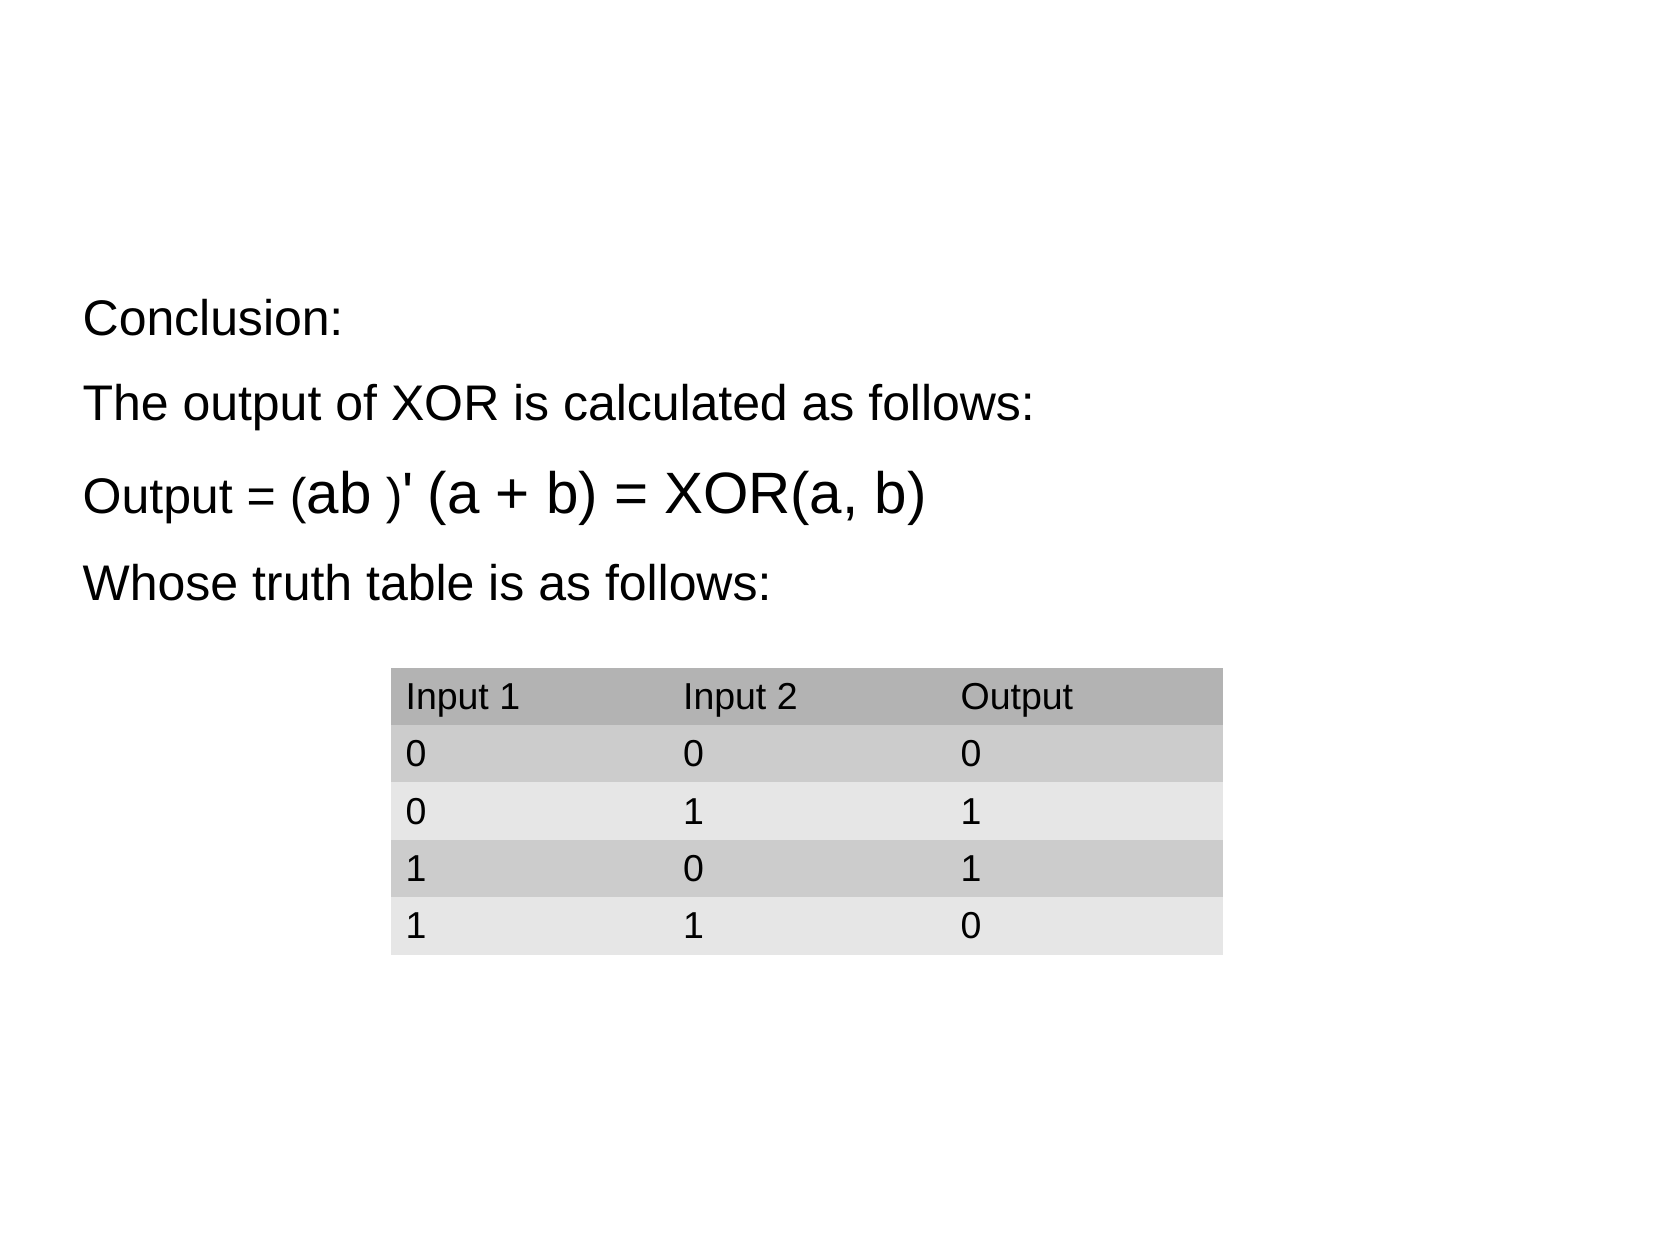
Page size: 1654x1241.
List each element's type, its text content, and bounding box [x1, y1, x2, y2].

table_header Input 1 [391, 668, 668, 725]
table_cell 1 [946, 782, 1223, 840]
list Conclusion: The output of XOR is calculated as follows: Output = (ab )' (a + b) = XOR(a, b) Whose truth table is as follows: [82, 290, 1538, 1010]
table_cell 0 [391, 782, 668, 840]
table_cell 0 [946, 897, 1223, 955]
table_cell 1 [391, 840, 668, 897]
table_cell 0 [668, 725, 946, 782]
table_cell 0 [946, 725, 1223, 782]
table_cell 1 [391, 897, 668, 955]
table_cell 1 [946, 840, 1223, 897]
table_header Output [946, 668, 1223, 725]
table_cell 0 [668, 840, 946, 897]
table_cell 0 [391, 725, 668, 782]
table_cell 1 [668, 782, 946, 840]
table_header Input 2 [668, 668, 946, 725]
table_cell 1 [668, 897, 946, 955]
